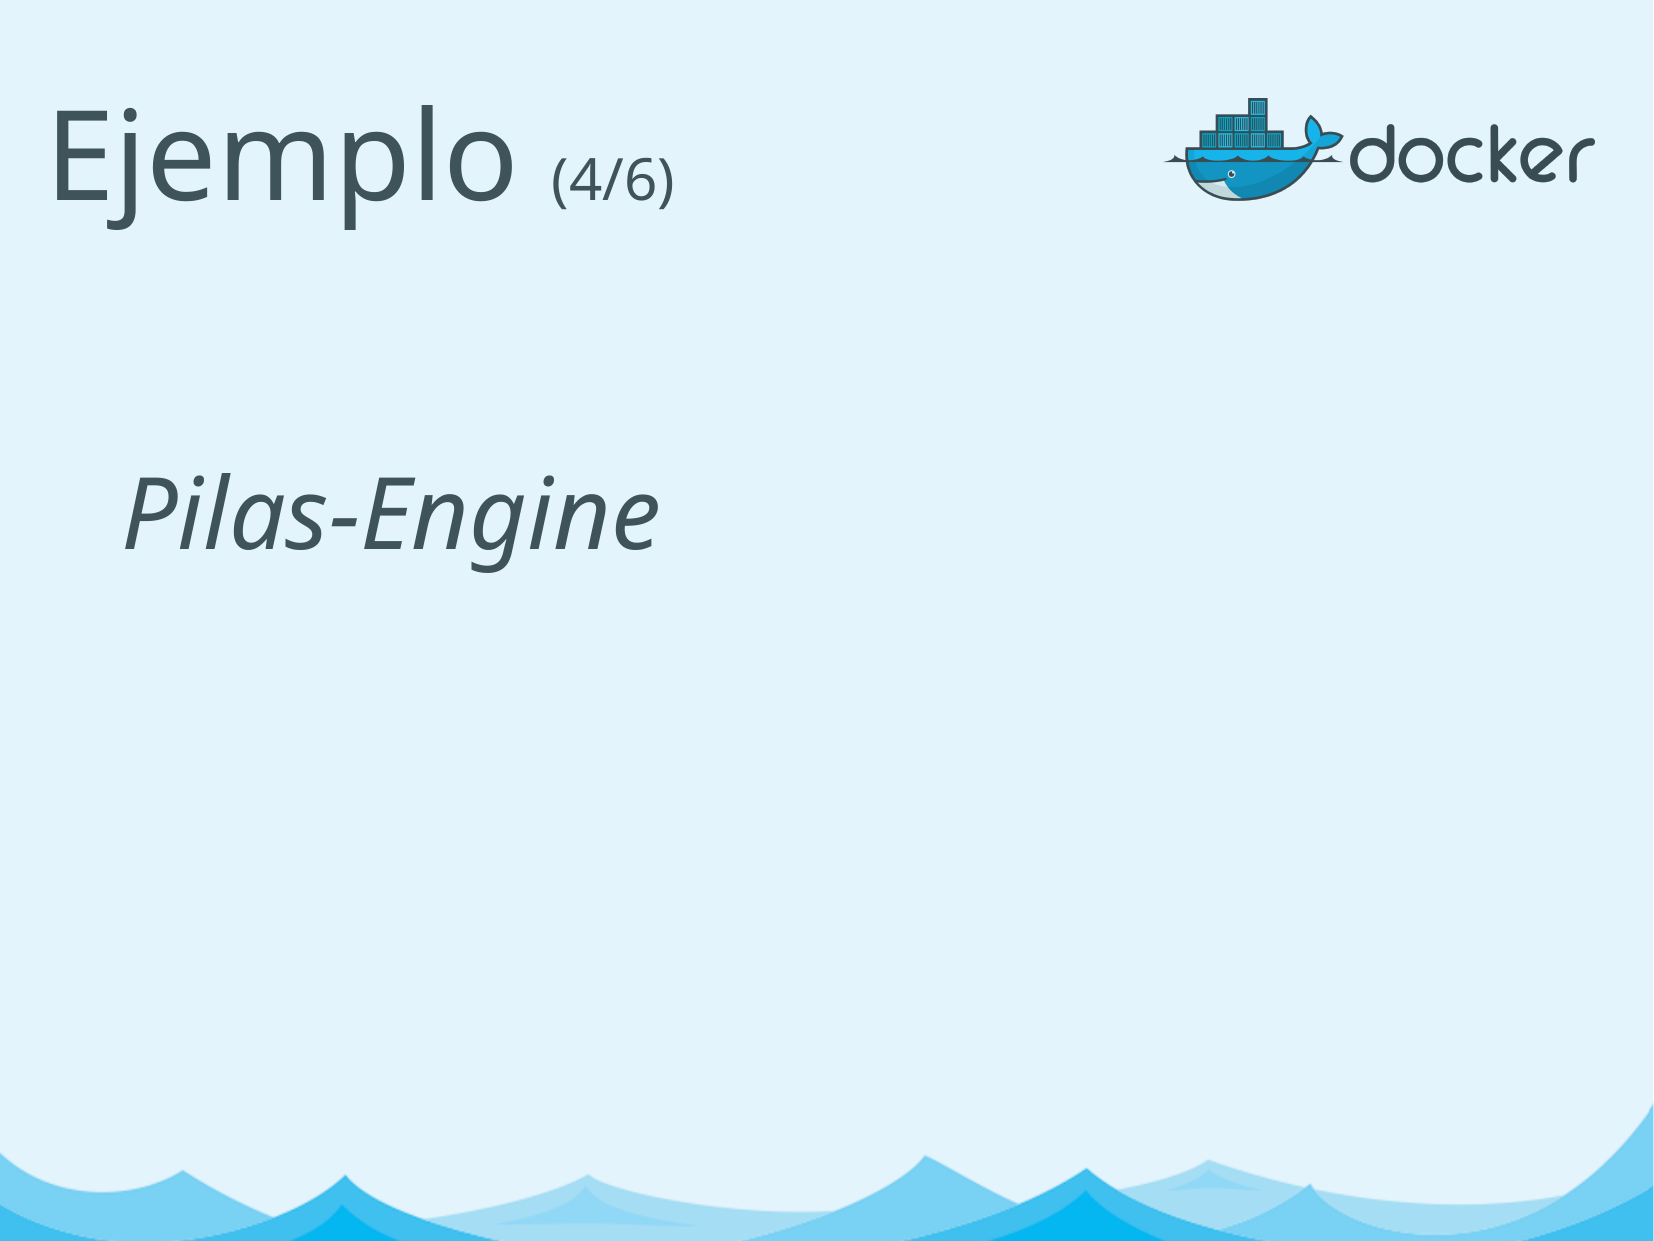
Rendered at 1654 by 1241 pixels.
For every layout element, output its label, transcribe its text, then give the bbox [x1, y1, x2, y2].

text_box Pilas-Engine [106, 435, 1583, 805]
picture [0, 1101, 1654, 1241]
text_box Ejemplo (4/6) [30, 59, 645, 252]
picture [1163, 98, 1595, 201]
